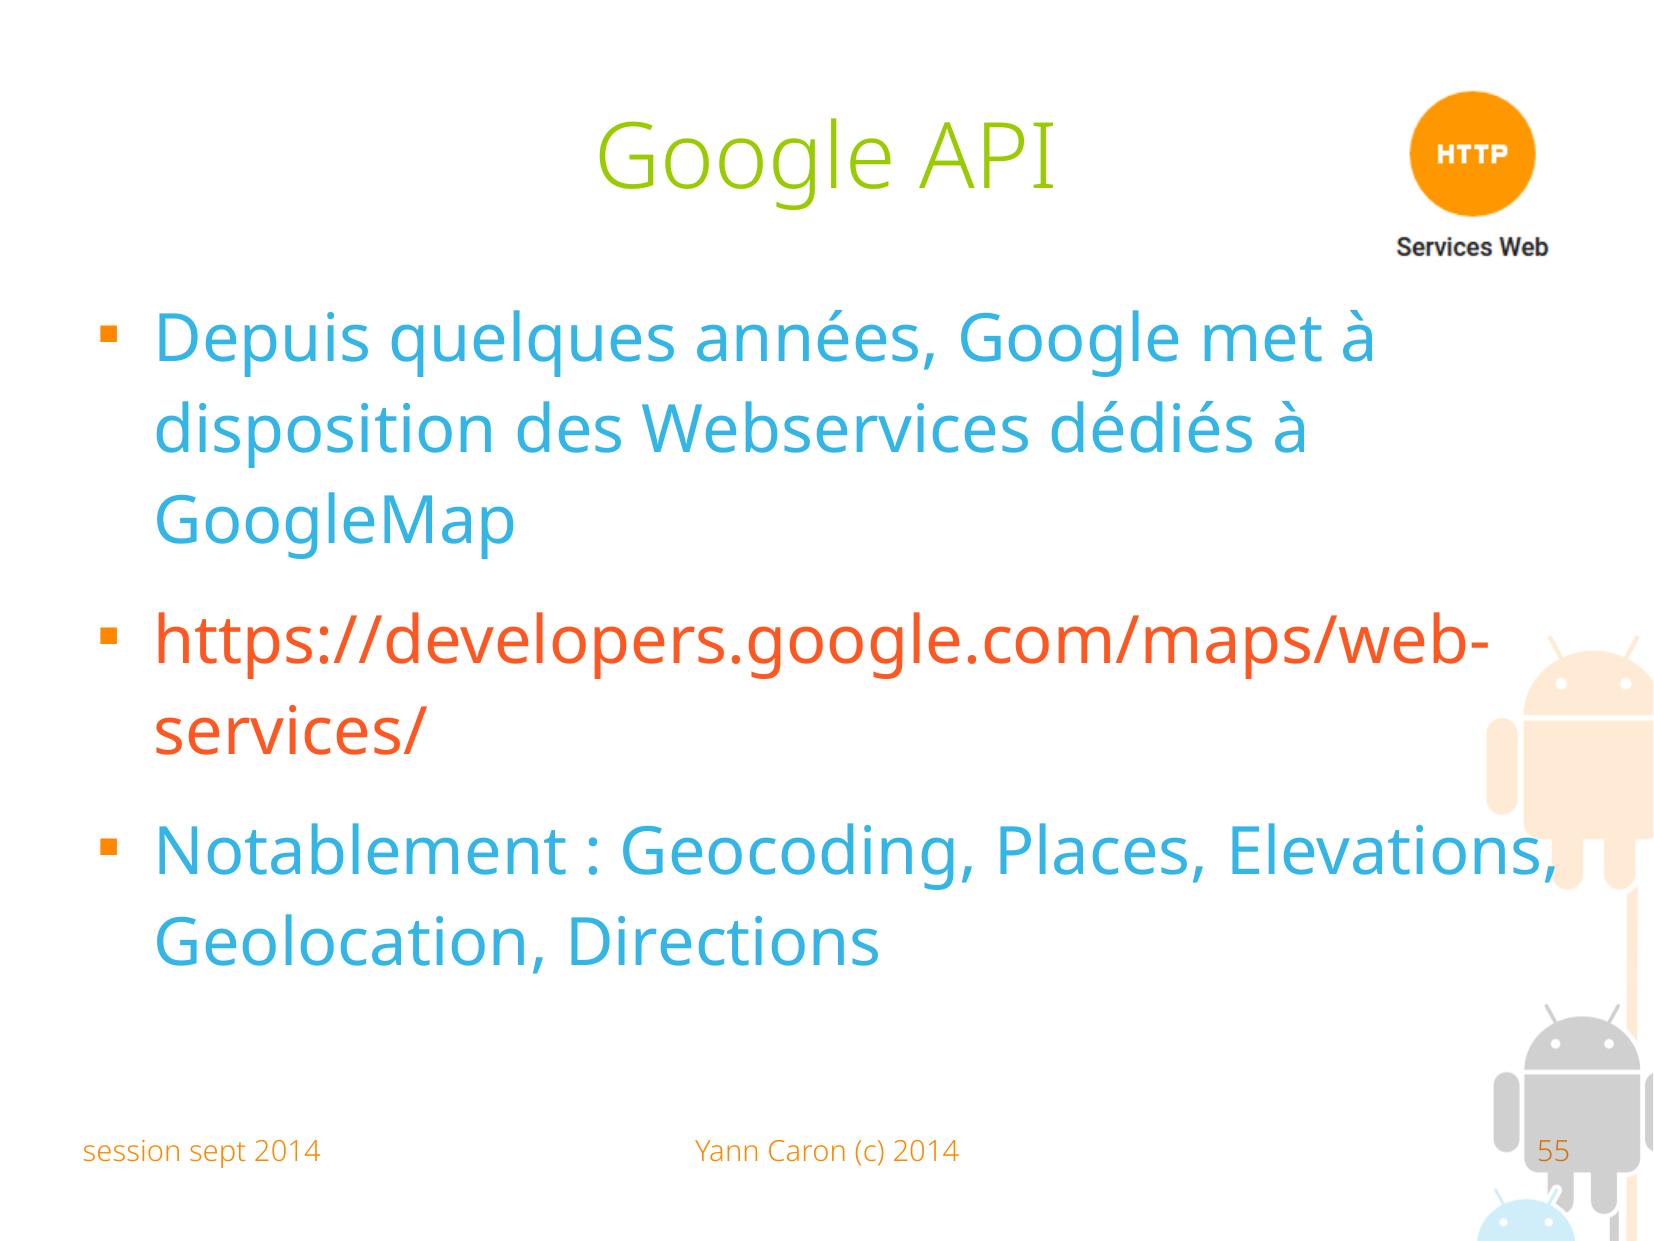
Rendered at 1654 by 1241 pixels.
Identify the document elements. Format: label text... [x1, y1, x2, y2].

picture [240, 423, 1654, 1241]
title Google API [82, 49, 1355, 257]
list Depuis quelques années, Google met à disposition des Webservices dédiés à GoogleMap https://developers.google.com/maps/web-services/ Notablement : Geocoding, Places, Elevations, Geolocation, Directions [82, 290, 1571, 1010]
picture [1355, 49, 1591, 297]
